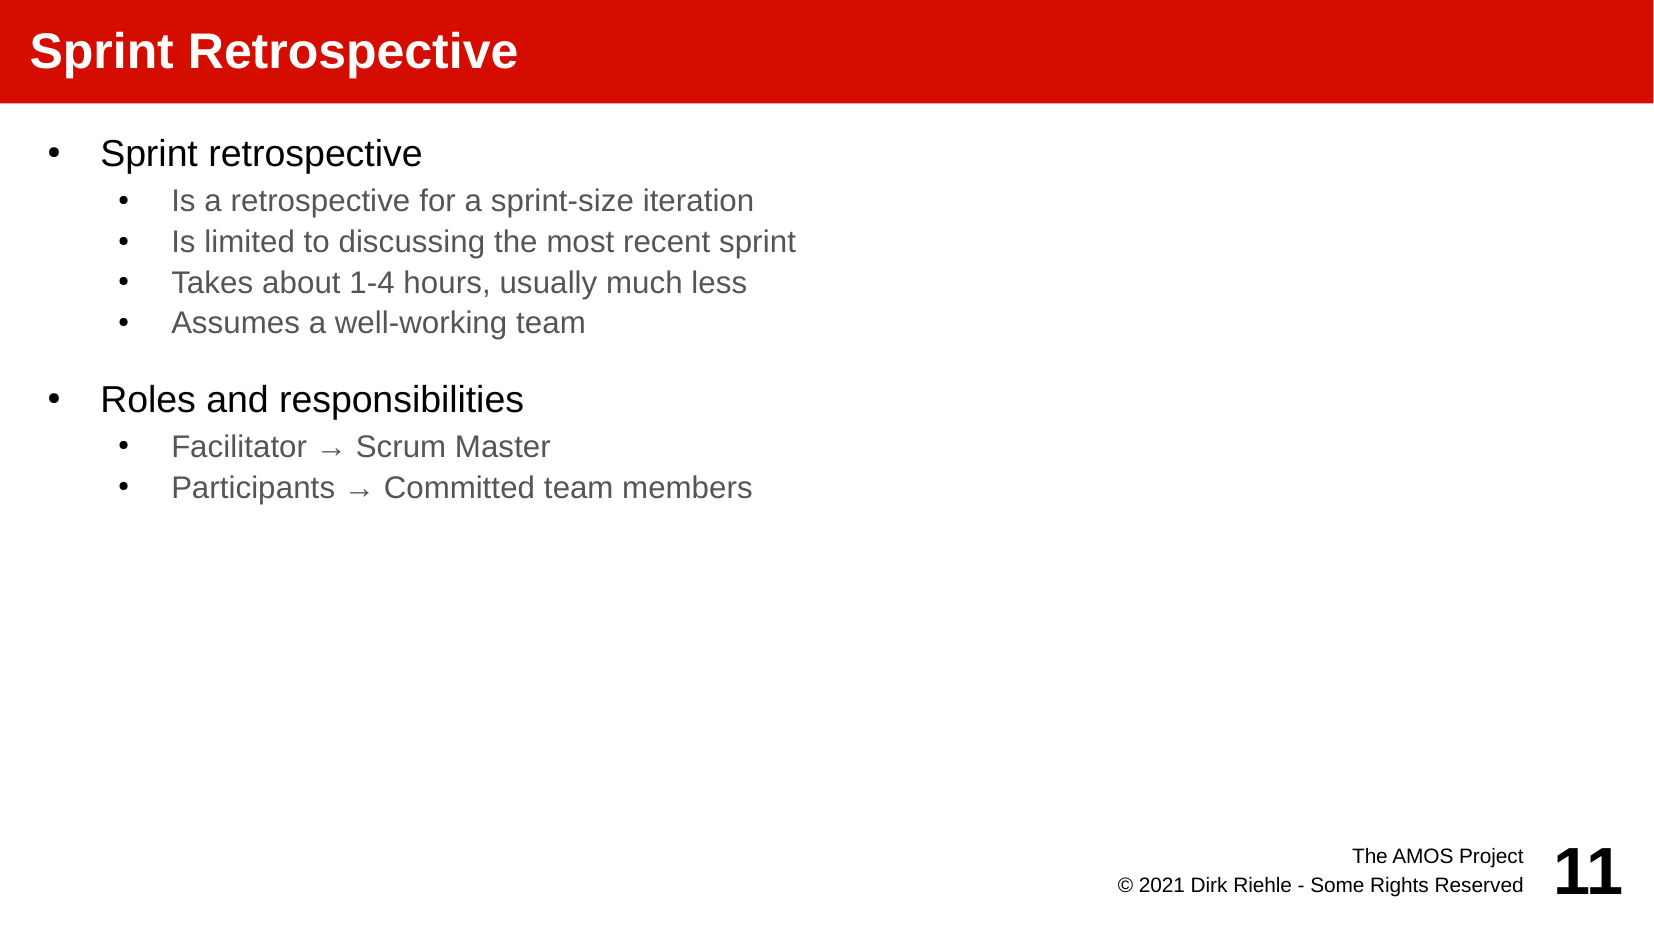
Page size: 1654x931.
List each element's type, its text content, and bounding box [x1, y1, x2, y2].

title Sprint Retrospective [0, 0, 1654, 104]
list Sprint retrospective Is a retrospective for a sprint-size iteration Is limited to discussing the most recent sprint Takes about 1-4 hours, usually much less Assumes a well-working team Roles and responsibilities Facilitator → Scrum Master Participants → Committed team members [29, 132, 1625, 813]
